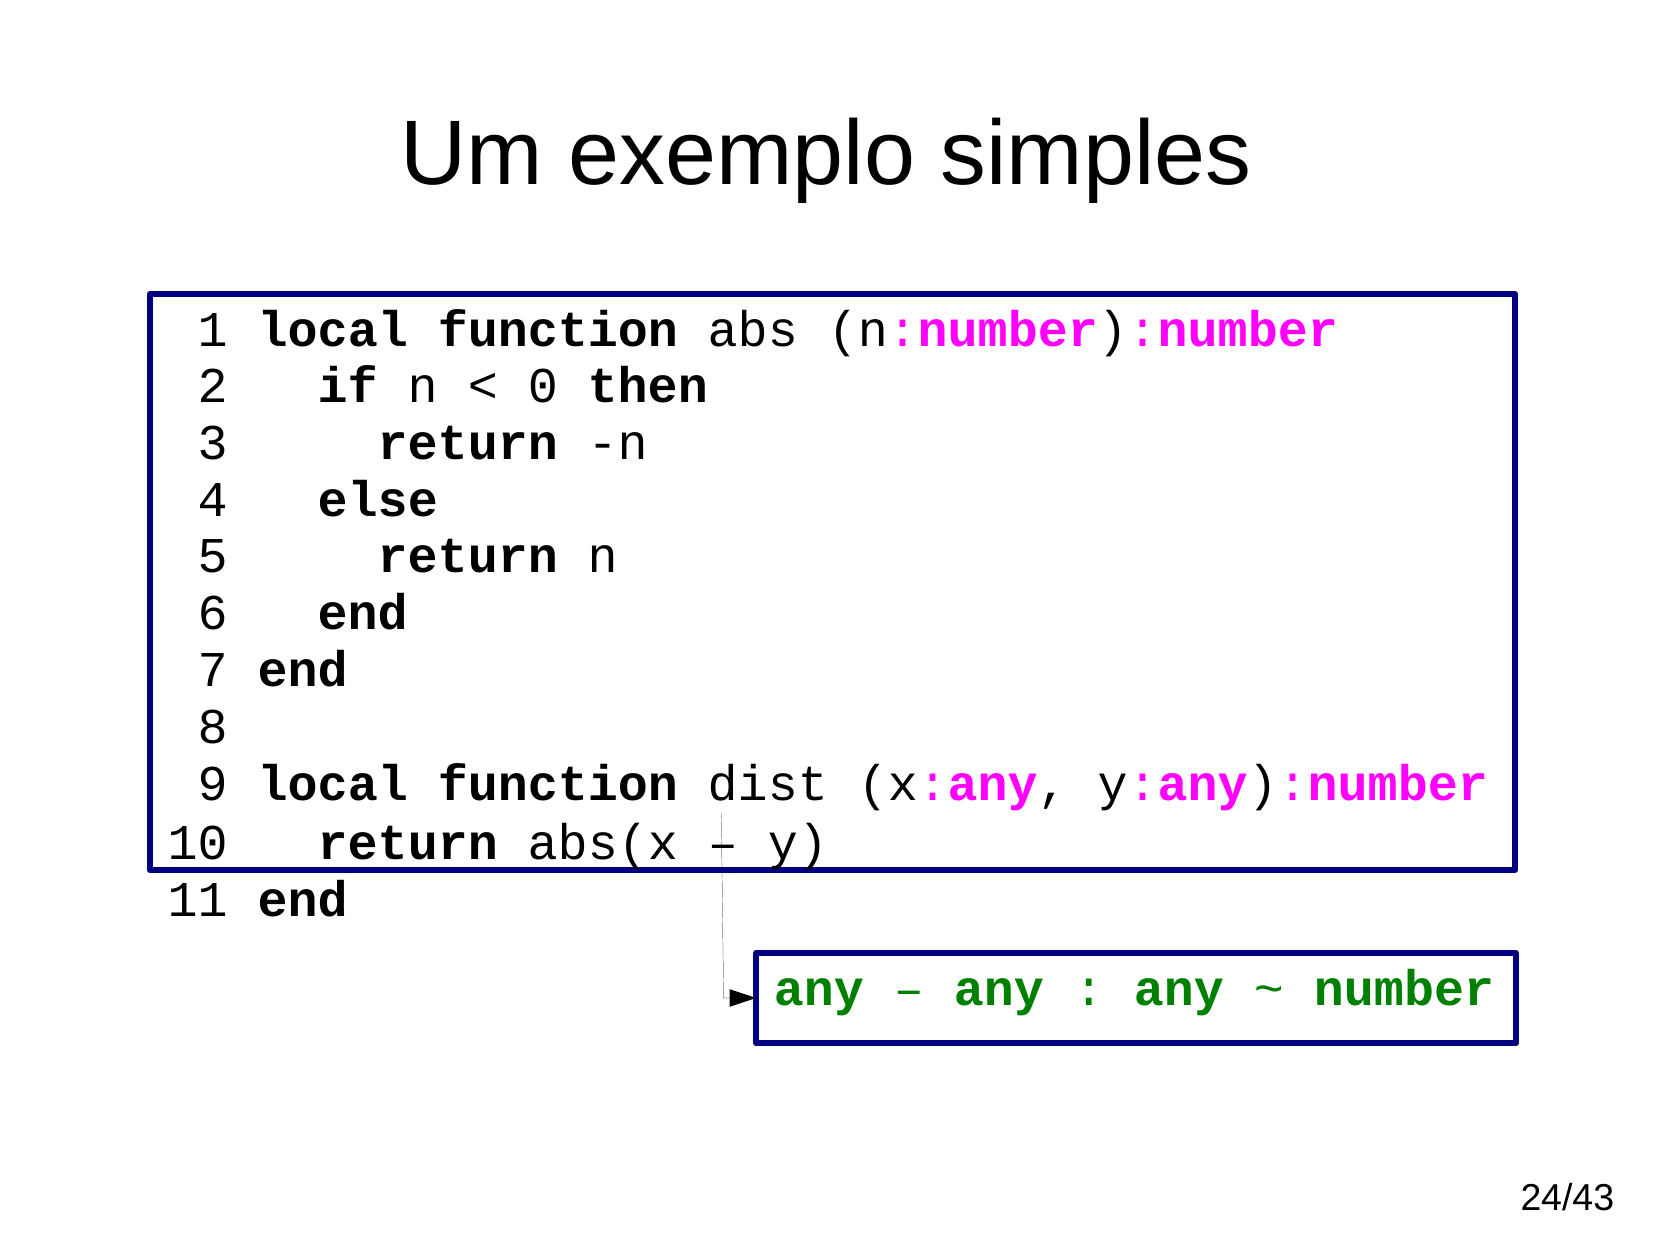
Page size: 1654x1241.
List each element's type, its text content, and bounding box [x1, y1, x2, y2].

text_box 24/43 [1495, 1168, 1630, 1239]
title Um exemplo simples [82, 49, 1571, 257]
text_box any – any : any ~ number [756, 953, 1517, 1044]
text_box 1 local function abs (n:number):number 2 if n < 0 then 3 return -n 4 else 5 return n 6 end 7 end 8 9 local function dist (x:any, y:any):number 10 return abs(x – y) 11 end [150, 293, 1516, 871]
